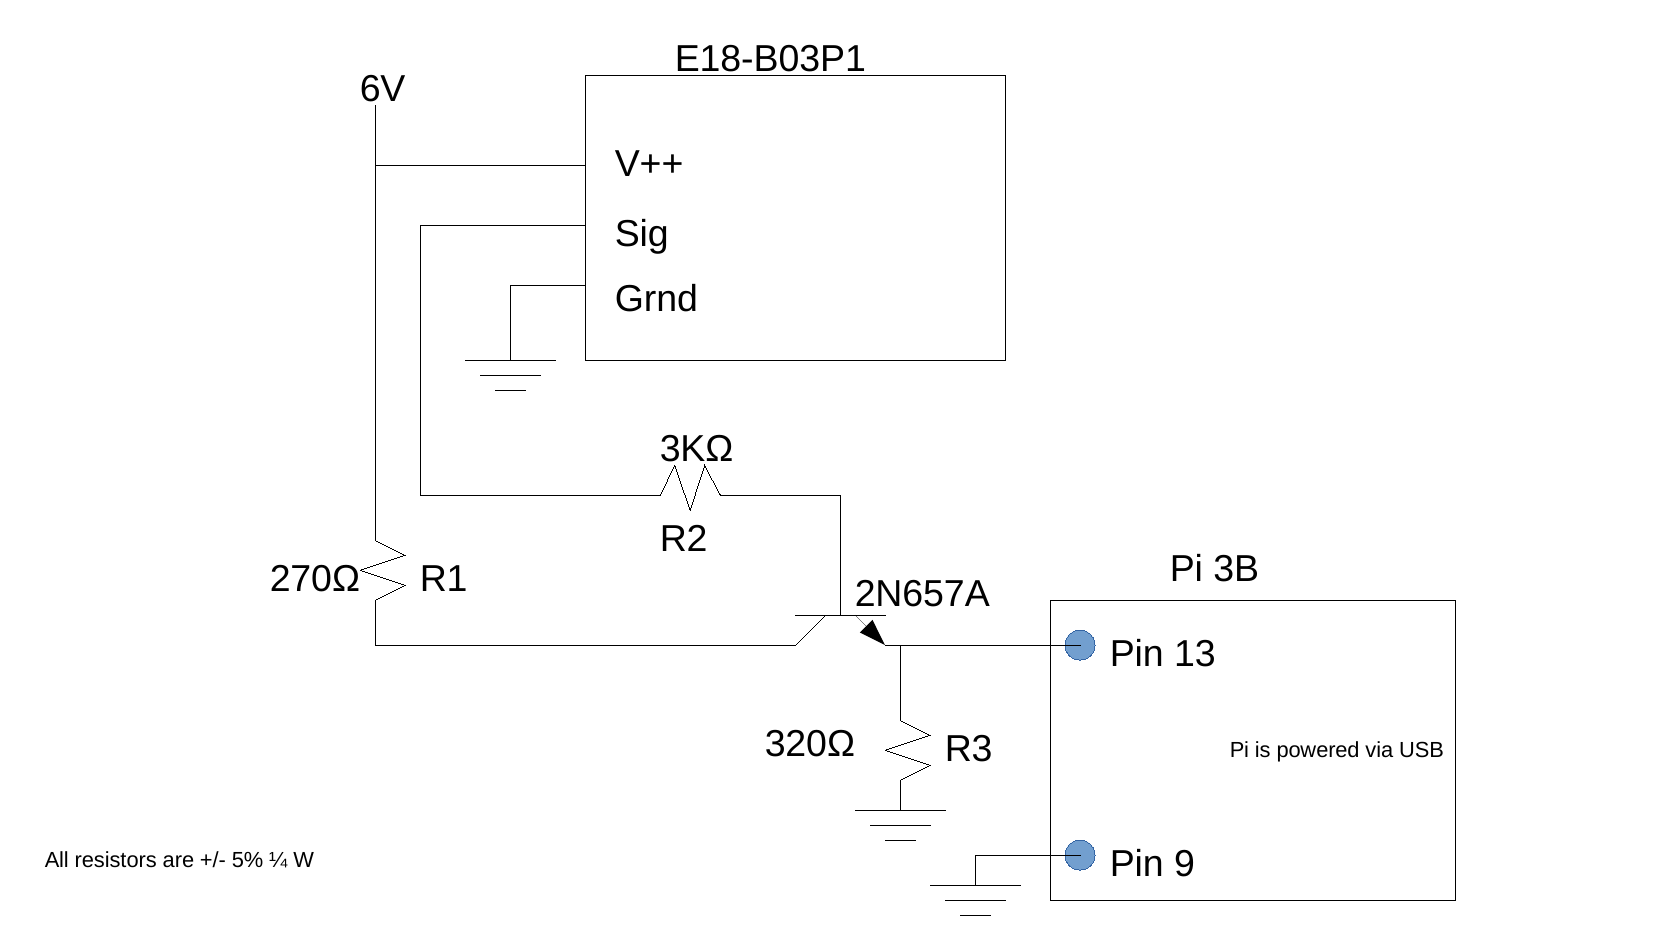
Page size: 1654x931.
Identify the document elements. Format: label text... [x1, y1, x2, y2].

text_box Grnd [600, 270, 721, 331]
text_box R3 [930, 720, 1021, 771]
text_box Pi is powered via USB [1215, 729, 1460, 766]
text_box [1065, 840, 1095, 871]
text_box [1065, 630, 1095, 661]
text_box 3KΩ [645, 420, 766, 471]
text_box 2N657A [840, 564, 1006, 616]
text_box All resistors are +/- 5% ¼ W [30, 840, 330, 876]
text_box Sig [600, 204, 691, 256]
text_box E18-B03P1 [660, 30, 886, 81]
text_box R1 [405, 549, 511, 601]
text_box Pi 3B [1155, 540, 1291, 591]
text_box Pin 13 [1095, 624, 1246, 676]
text_box V++ [600, 135, 721, 186]
text_box Pin 9 [1095, 834, 1231, 886]
text_box 6V [345, 60, 436, 111]
text_box 270Ω [255, 549, 376, 601]
text_box 320Ω [750, 714, 871, 766]
text_box R2 [645, 510, 736, 561]
